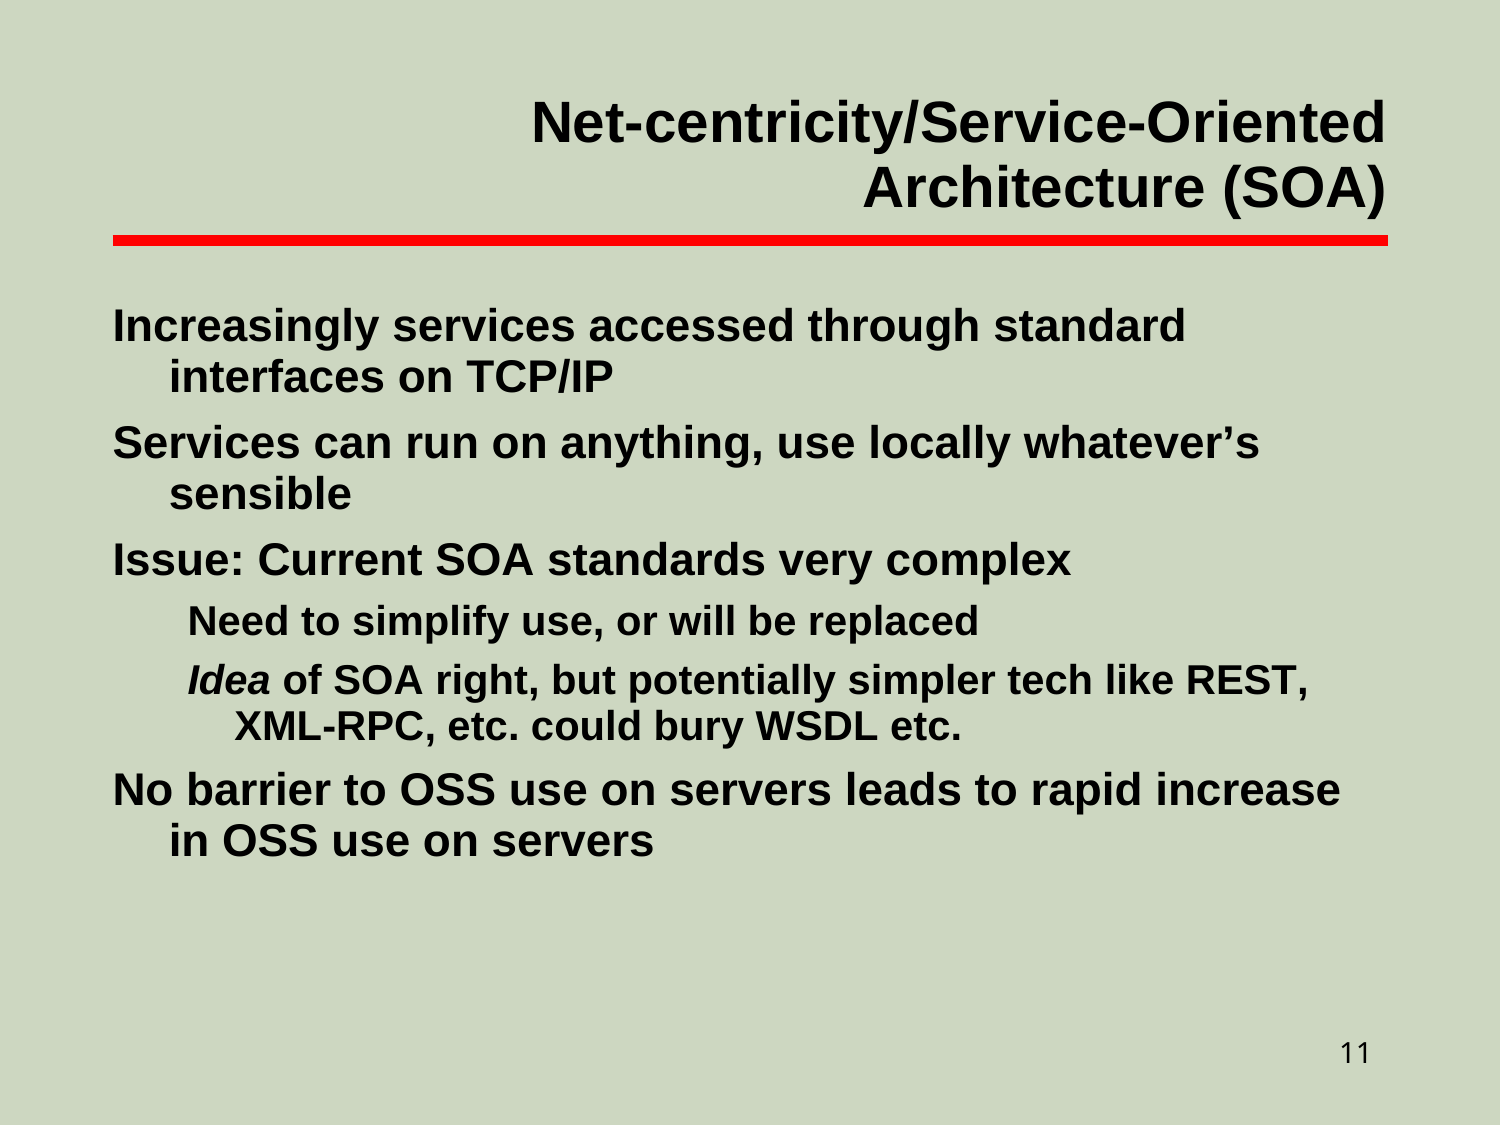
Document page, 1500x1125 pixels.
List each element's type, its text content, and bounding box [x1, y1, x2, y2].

list Increasingly services accessed through standard interfaces on TCP/IP Services can run on anything, use locally whatever’s sensible Issue: Current SOA standards very complex Need to simplify use, or will be replaced Idea of SOA right, but potentially simpler tech like REST, XML-RPC, etc. could bury WSDL etc. No barrier to OSS use on servers leads to rapid increase in OSS use on servers [112, 299, 1388, 1084]
title Net-centricity/Service-Oriented Architecture (SOA) [337, 89, 1388, 220]
